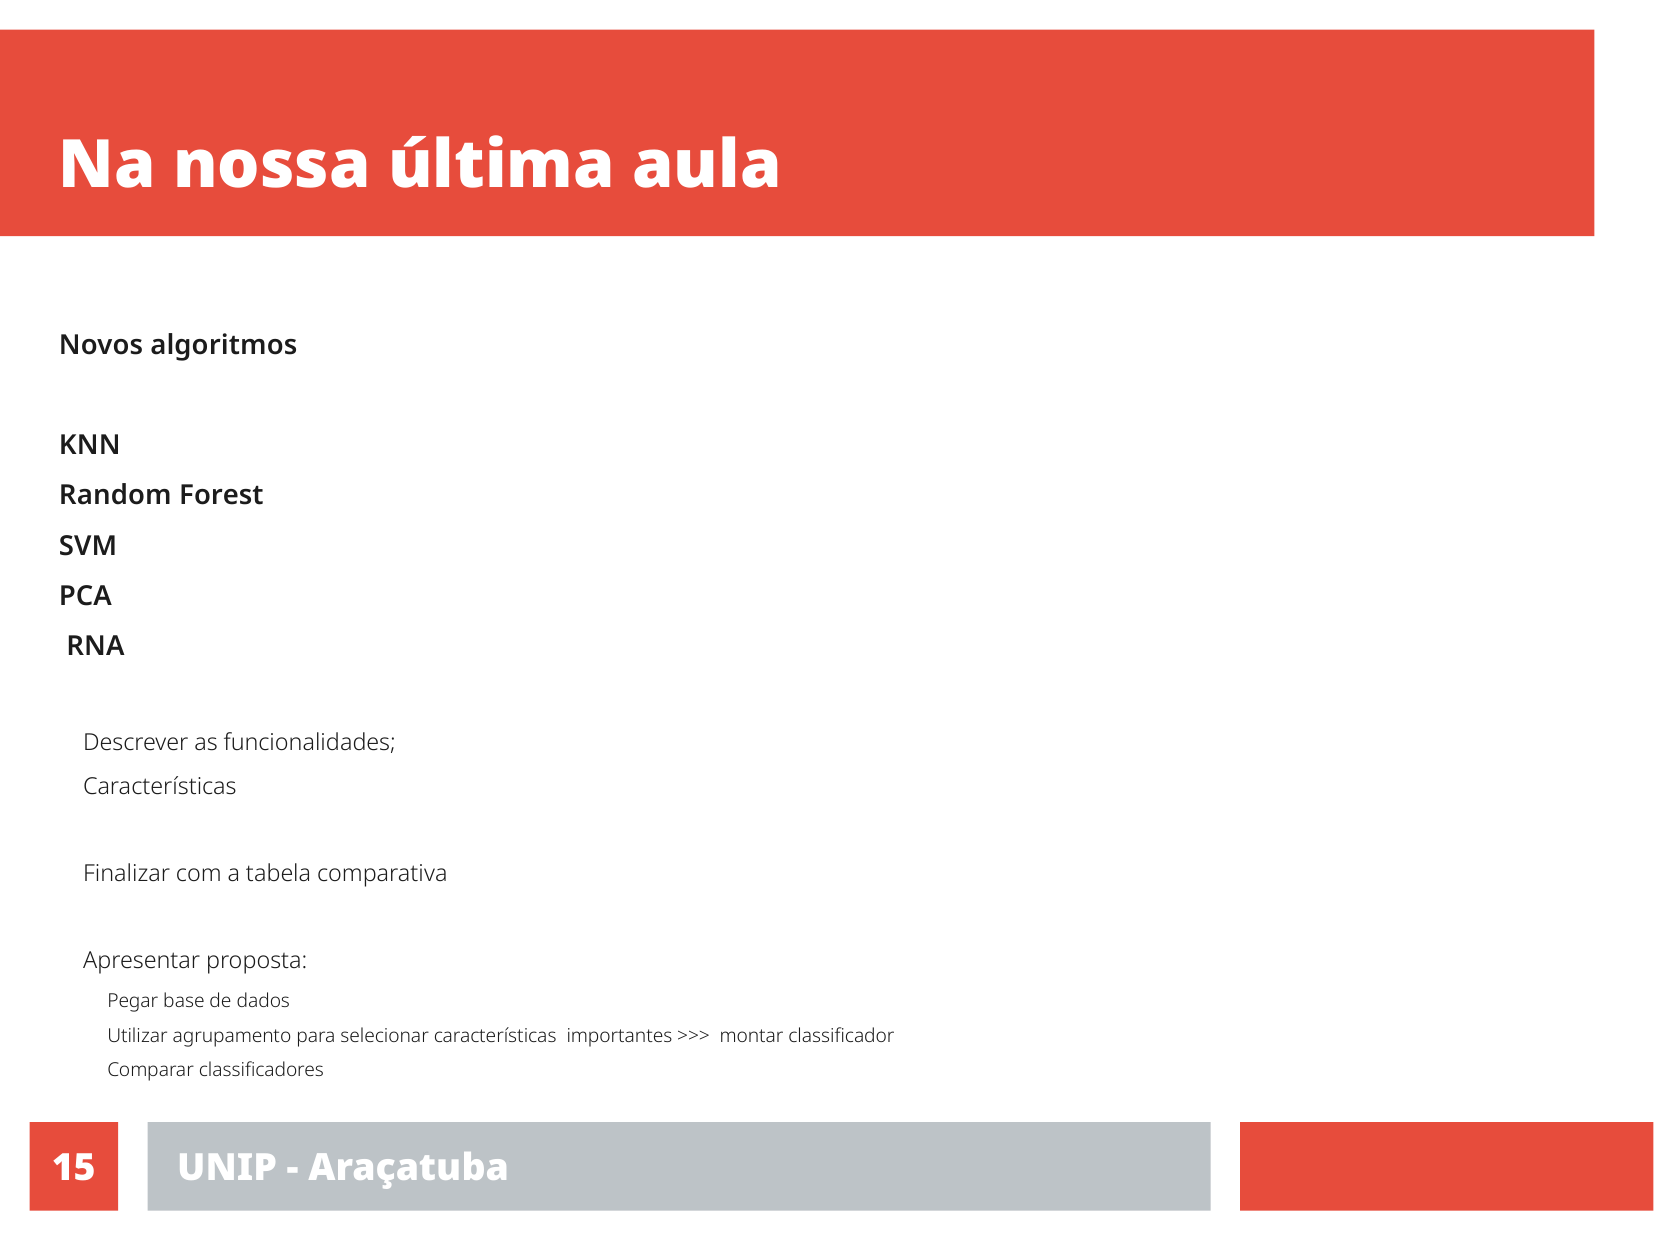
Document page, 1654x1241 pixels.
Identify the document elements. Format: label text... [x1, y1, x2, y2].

title Na nossa última aula [59, 59, 1595, 207]
list Novos algoritmos KNN Random Forest SVM PCA RNA Descrever as funcionalidades; Características Finalizar com a tabela comparativa Apresentar proposta: Pegar base de dados Utilizar agrupamento para selecionar características importantes >>> montar classificador Comparar classificadores [59, 324, 1565, 1093]
